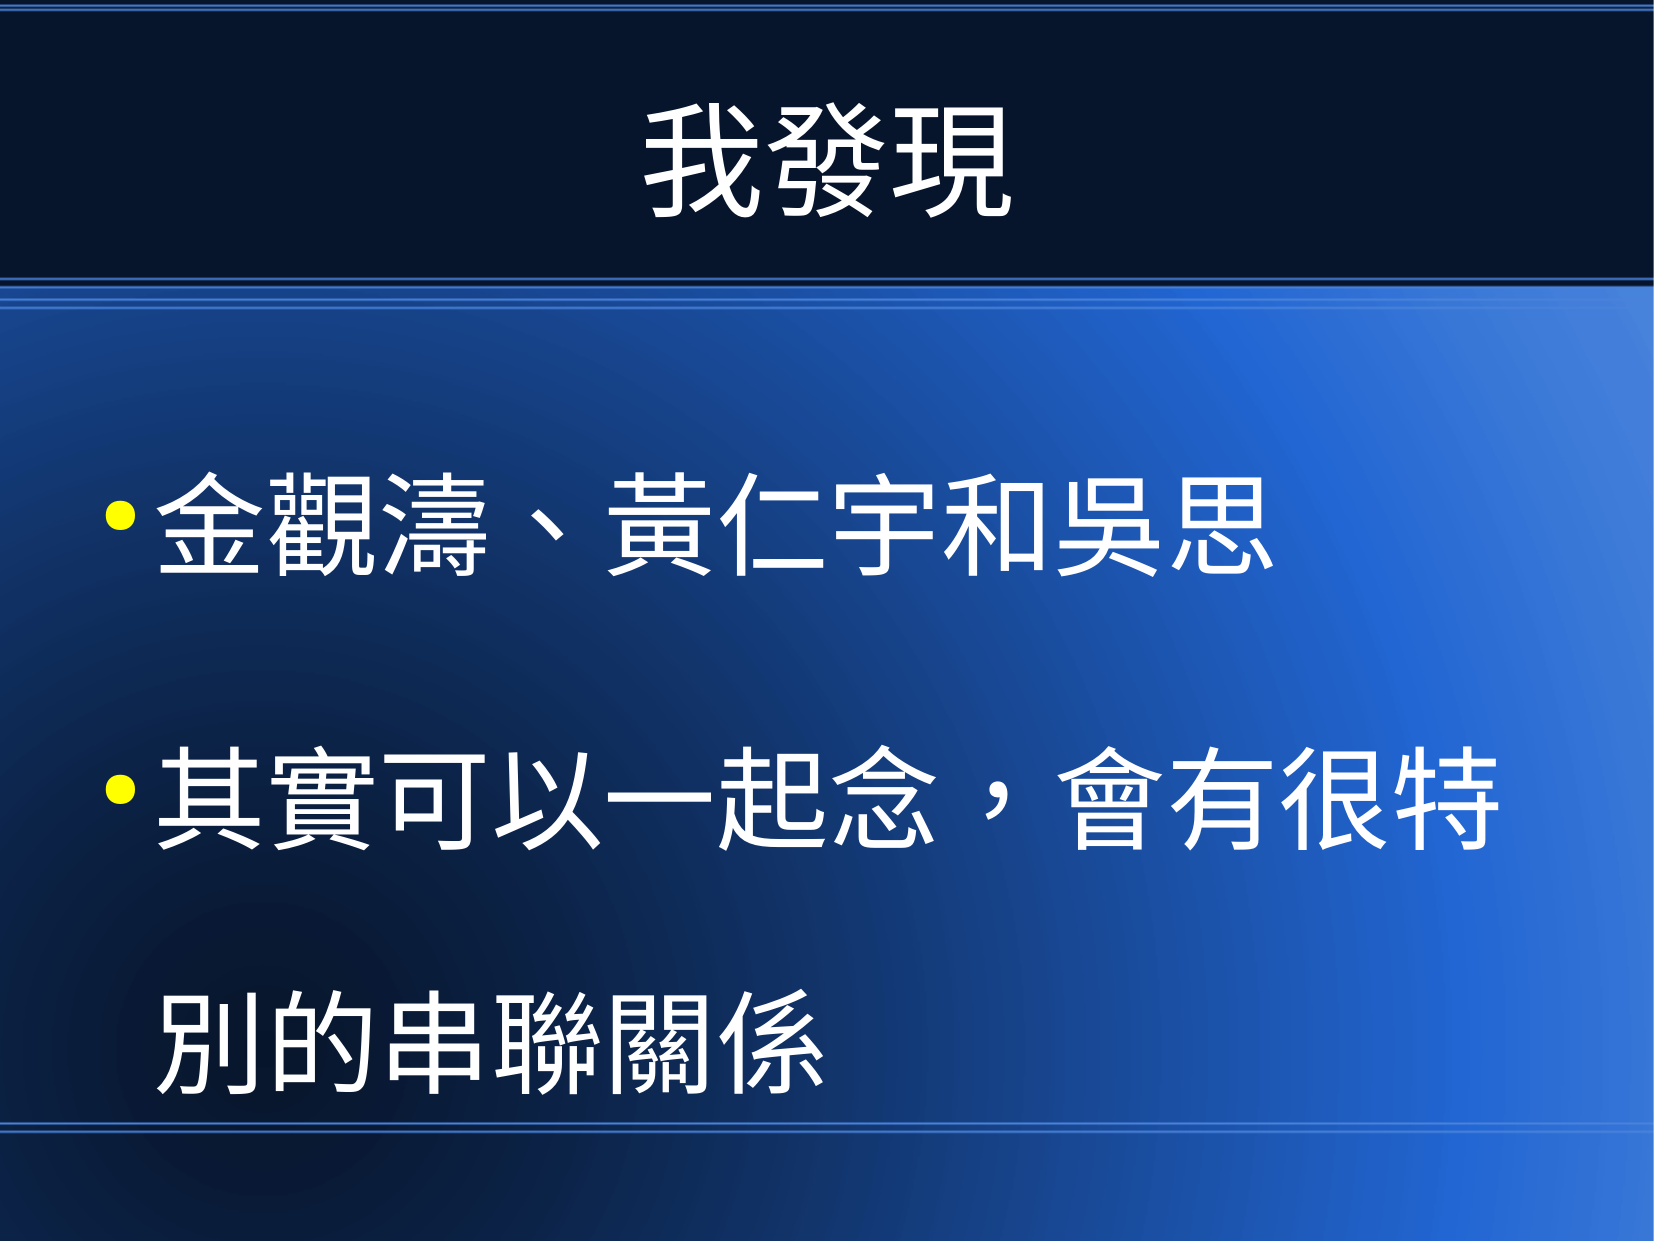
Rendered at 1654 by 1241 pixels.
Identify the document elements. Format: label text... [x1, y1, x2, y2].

title 我發現 [82, 49, 1571, 257]
list 金觀濤、黃仁宇和吳思 其實可以一起念，會有很特別的串聯關係 [82, 355, 1571, 1241]
picture [0, 0, 1654, 1241]
